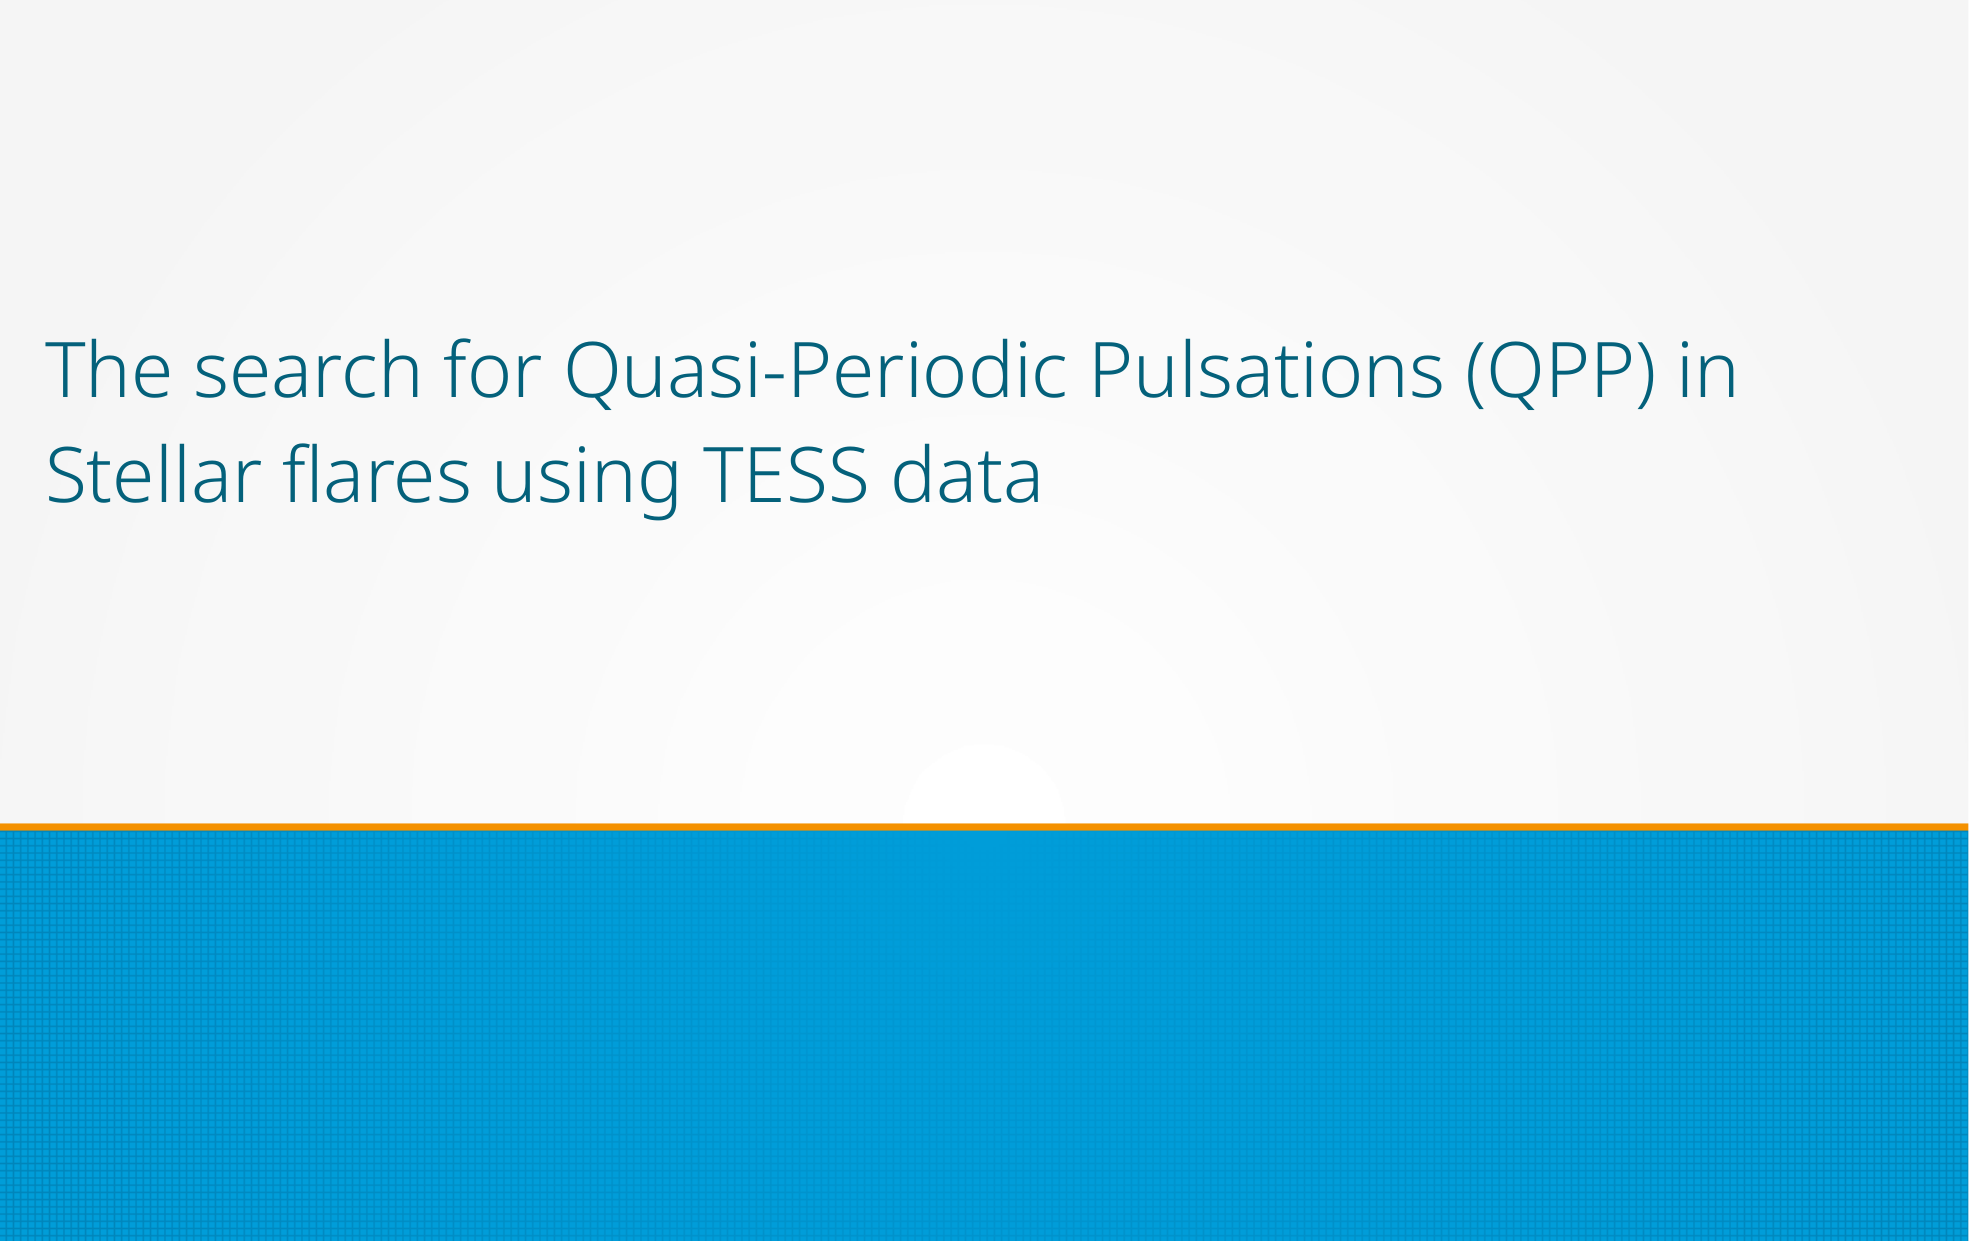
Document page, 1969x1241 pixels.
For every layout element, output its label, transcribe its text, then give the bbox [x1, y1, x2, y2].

title The search for Quasi-Periodic Pulsations (QPP) in Stellar flares using TESS data [45, 315, 1936, 526]
picture [0, 0, 1969, 830]
